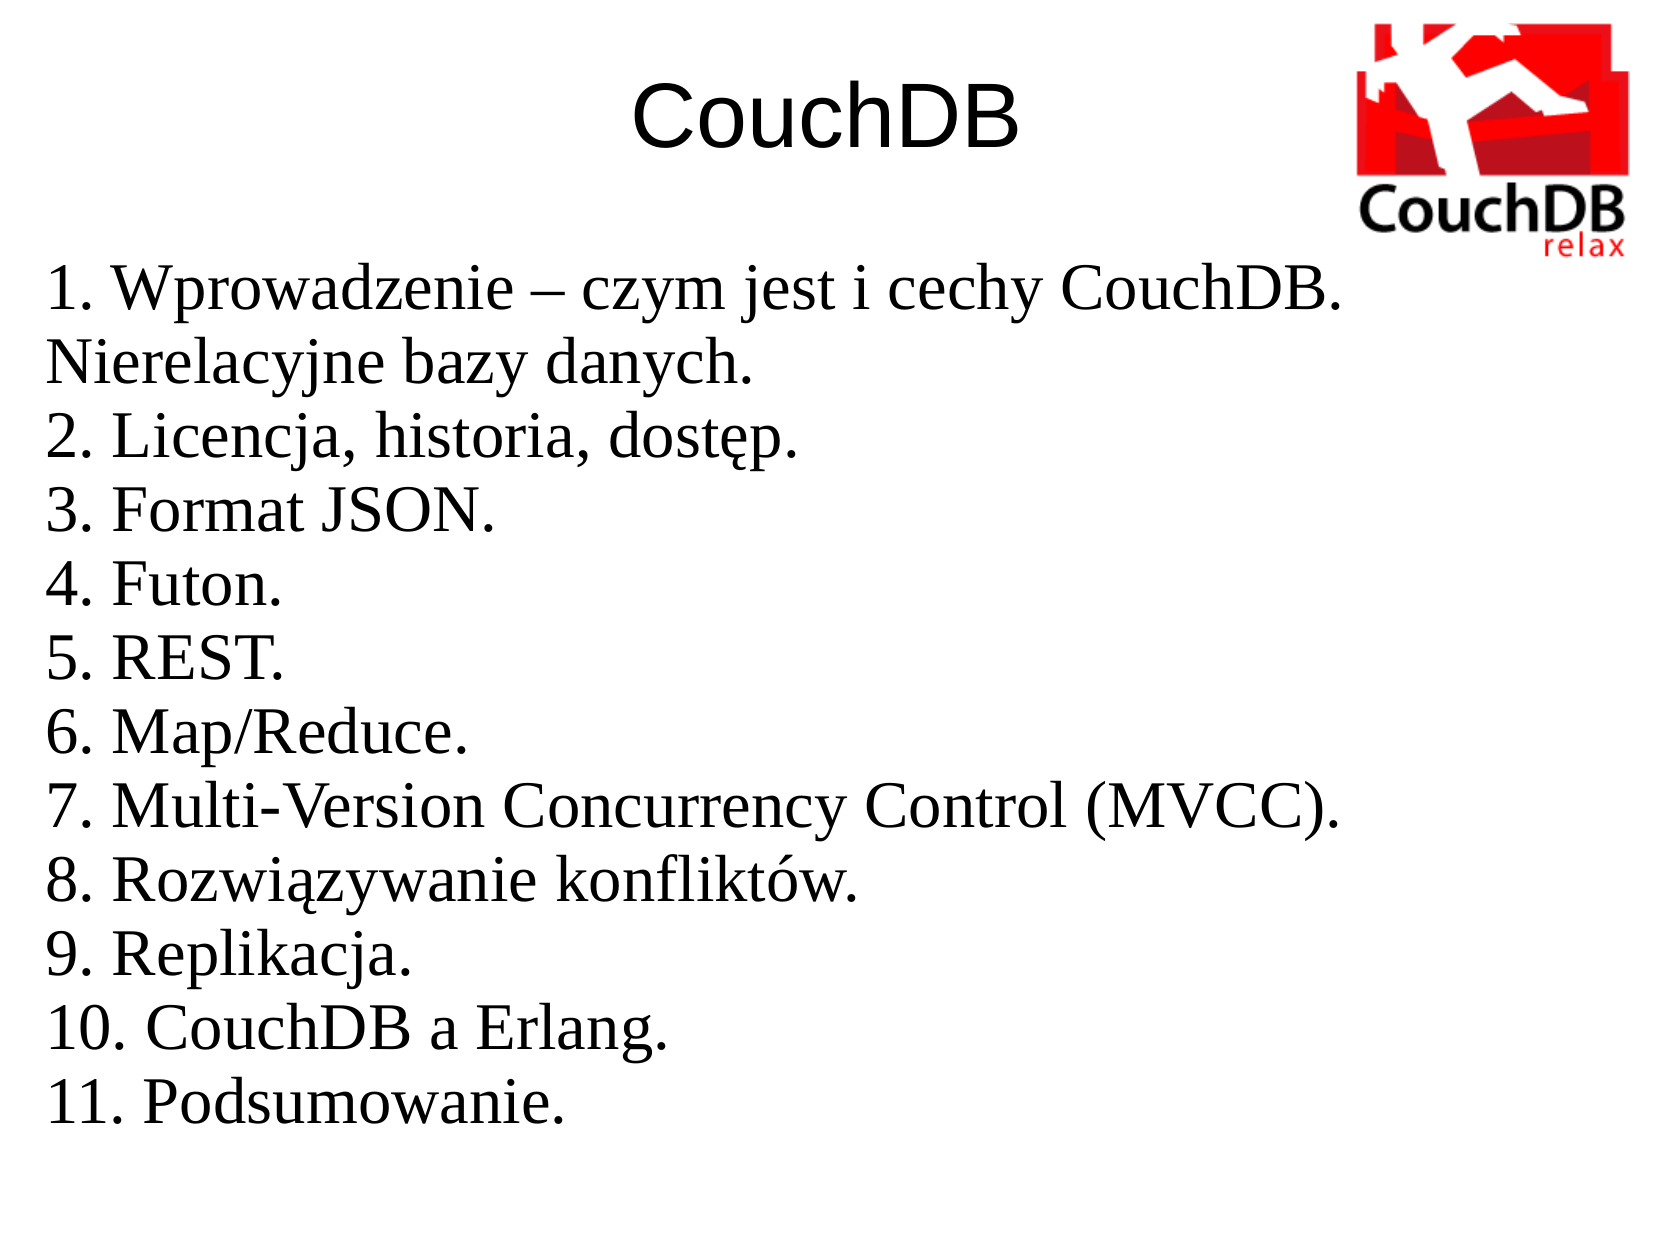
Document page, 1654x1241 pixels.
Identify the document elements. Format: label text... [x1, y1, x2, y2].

picture [1356, 23, 1630, 258]
subtitle 1. Wprowadzenie – czym jest i cechy CouchDB. Nierelacyjne bazy danych. 2. Licencja, historia, dostęp. 3. Format JSON. 4. Futon. 5. REST. 6. Map/Reduce. 7. Multi-Version Concurrency Control (MVCC). 8. Rozwiązywanie konfliktów. 9. Replikacja. 10. CouchDB a Erlang. 11. Podsumowanie. [44, 249, 1501, 1213]
title CouchDB [82, 11, 1571, 219]
